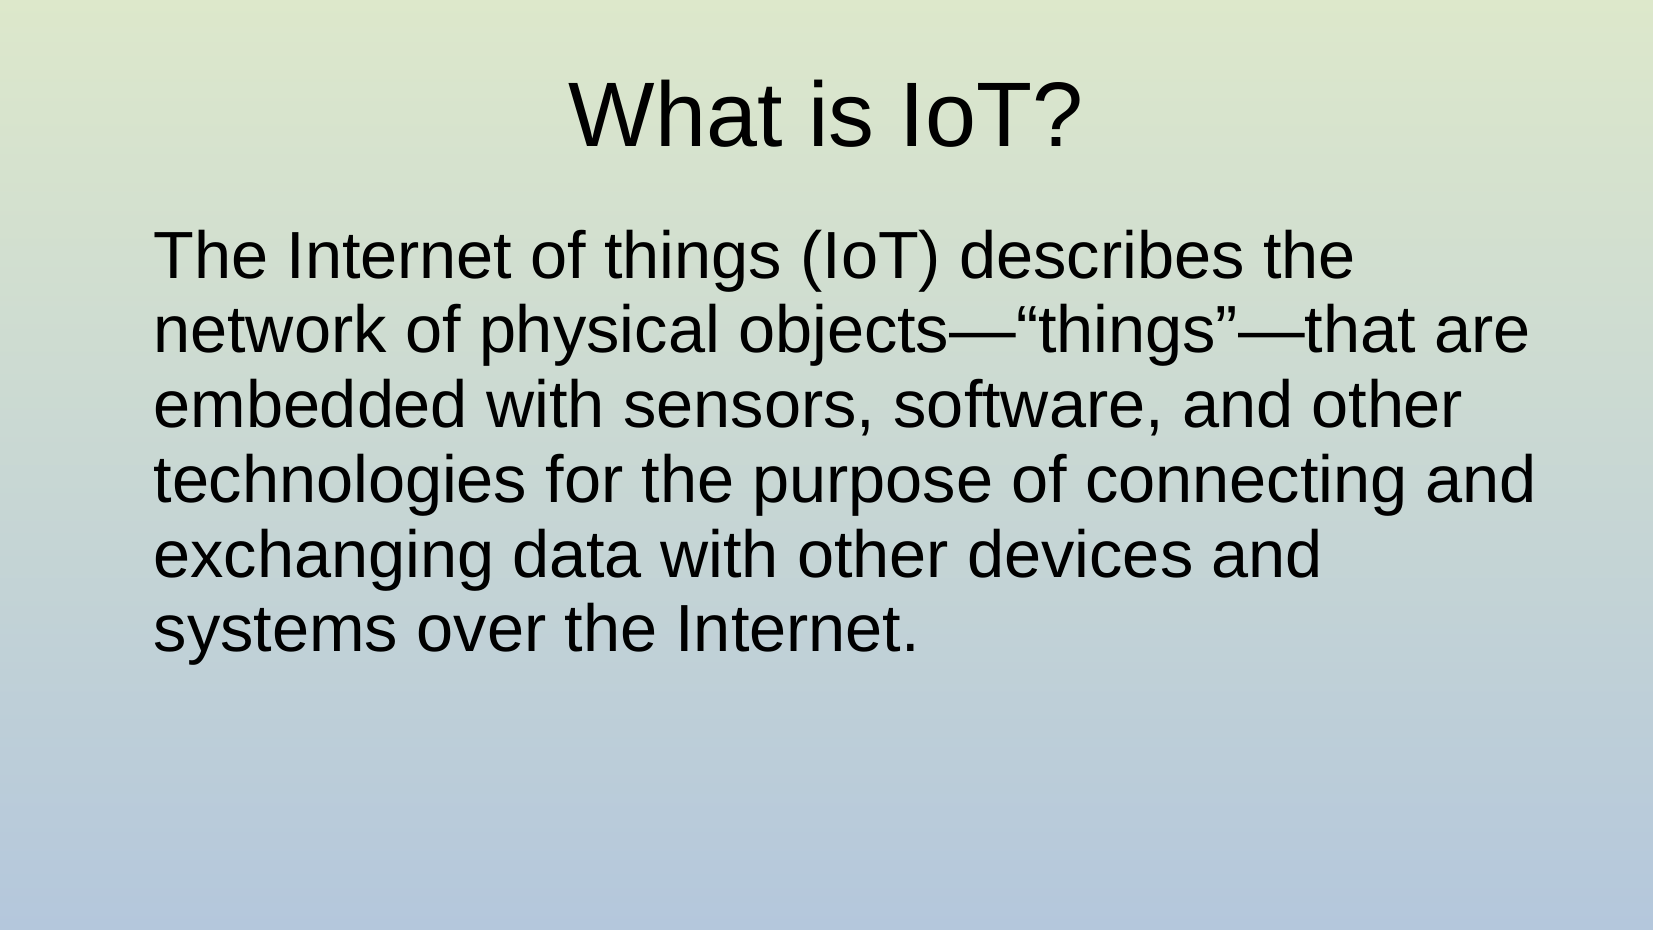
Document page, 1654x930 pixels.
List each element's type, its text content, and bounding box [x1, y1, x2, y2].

title What is IoT? [82, 37, 1571, 193]
list The Internet of things (IoT) describes the network of physical objects—“things”—that are embedded with sensors, software, and other technologies for the purpose of connecting and exchanging data with other devices and systems over the Internet. [82, 217, 1571, 757]
